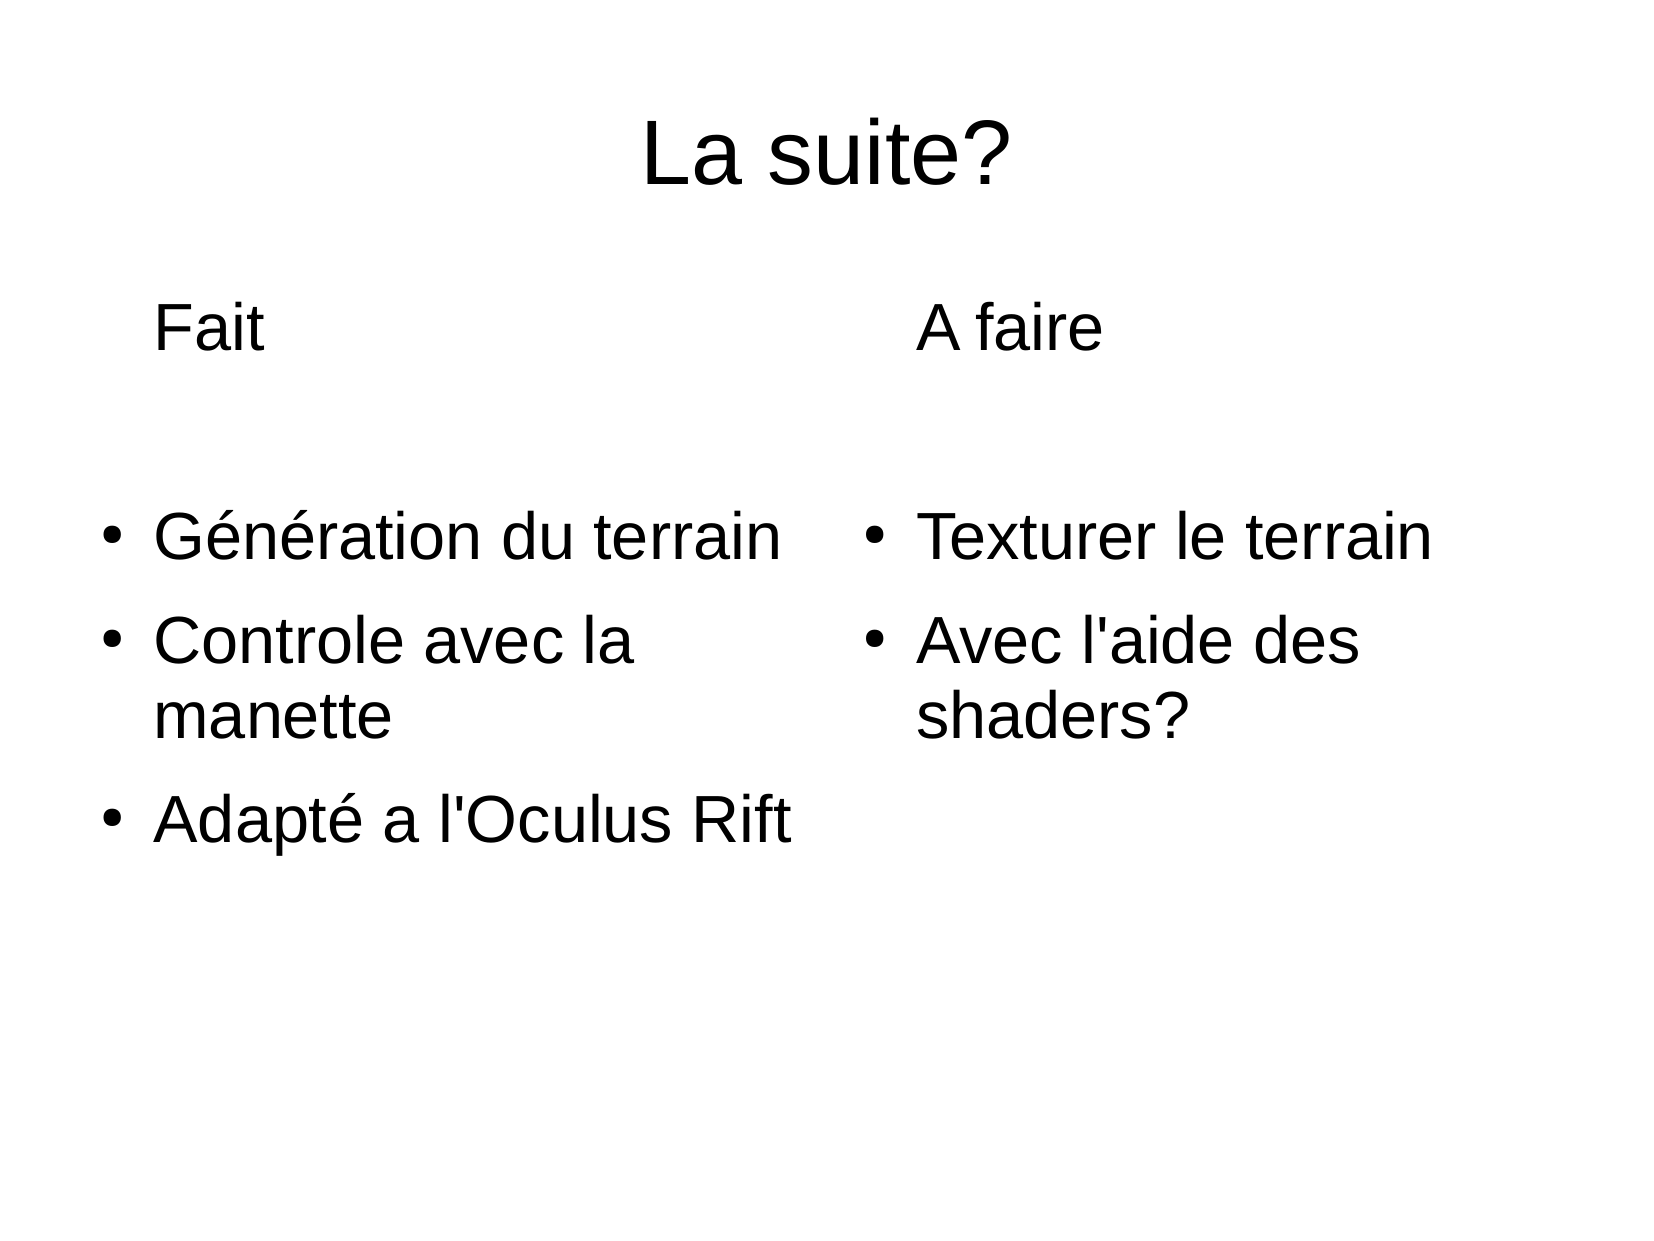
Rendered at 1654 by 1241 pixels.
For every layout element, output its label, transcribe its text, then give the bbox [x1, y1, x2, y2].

list A faire Texturer le terrain Avec l'aide des shaders? [845, 290, 1572, 1010]
list Fait Génération du terrain Controle avec la manette Adapté a l'Oculus Rift [82, 290, 809, 1010]
title La suite? [82, 49, 1571, 257]
